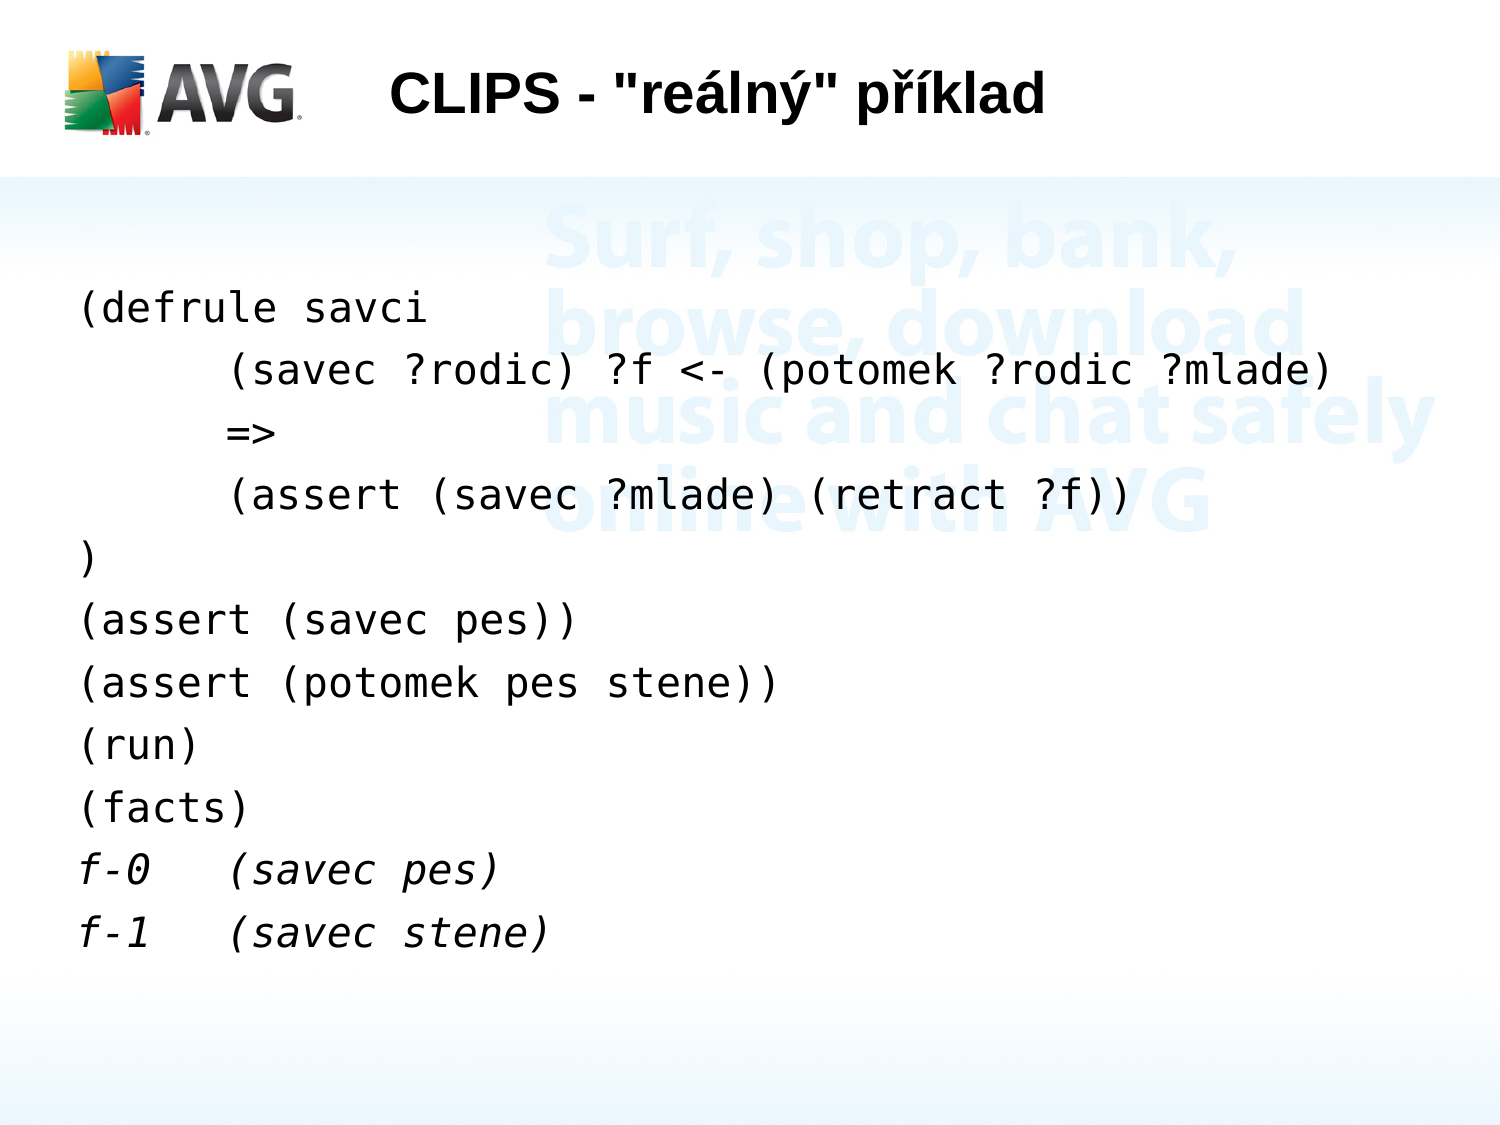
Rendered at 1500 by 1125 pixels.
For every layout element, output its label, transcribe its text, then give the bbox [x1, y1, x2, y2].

title CLIPS - "reálný" příklad [375, 37, 1463, 143]
subtitle (defrule savci (savec ?rodic) ?f <- (potomek ?rodic ?mlade) => (assert (savec ?mlade) (retract ?f)) ) (assert (savec pes)) (assert (potomek pes stene)) (run) (facts) f-0 (savec pes) f-1 (savec stene) [75, 224, 1426, 1012]
picture [0, 0, 1500, 1125]
